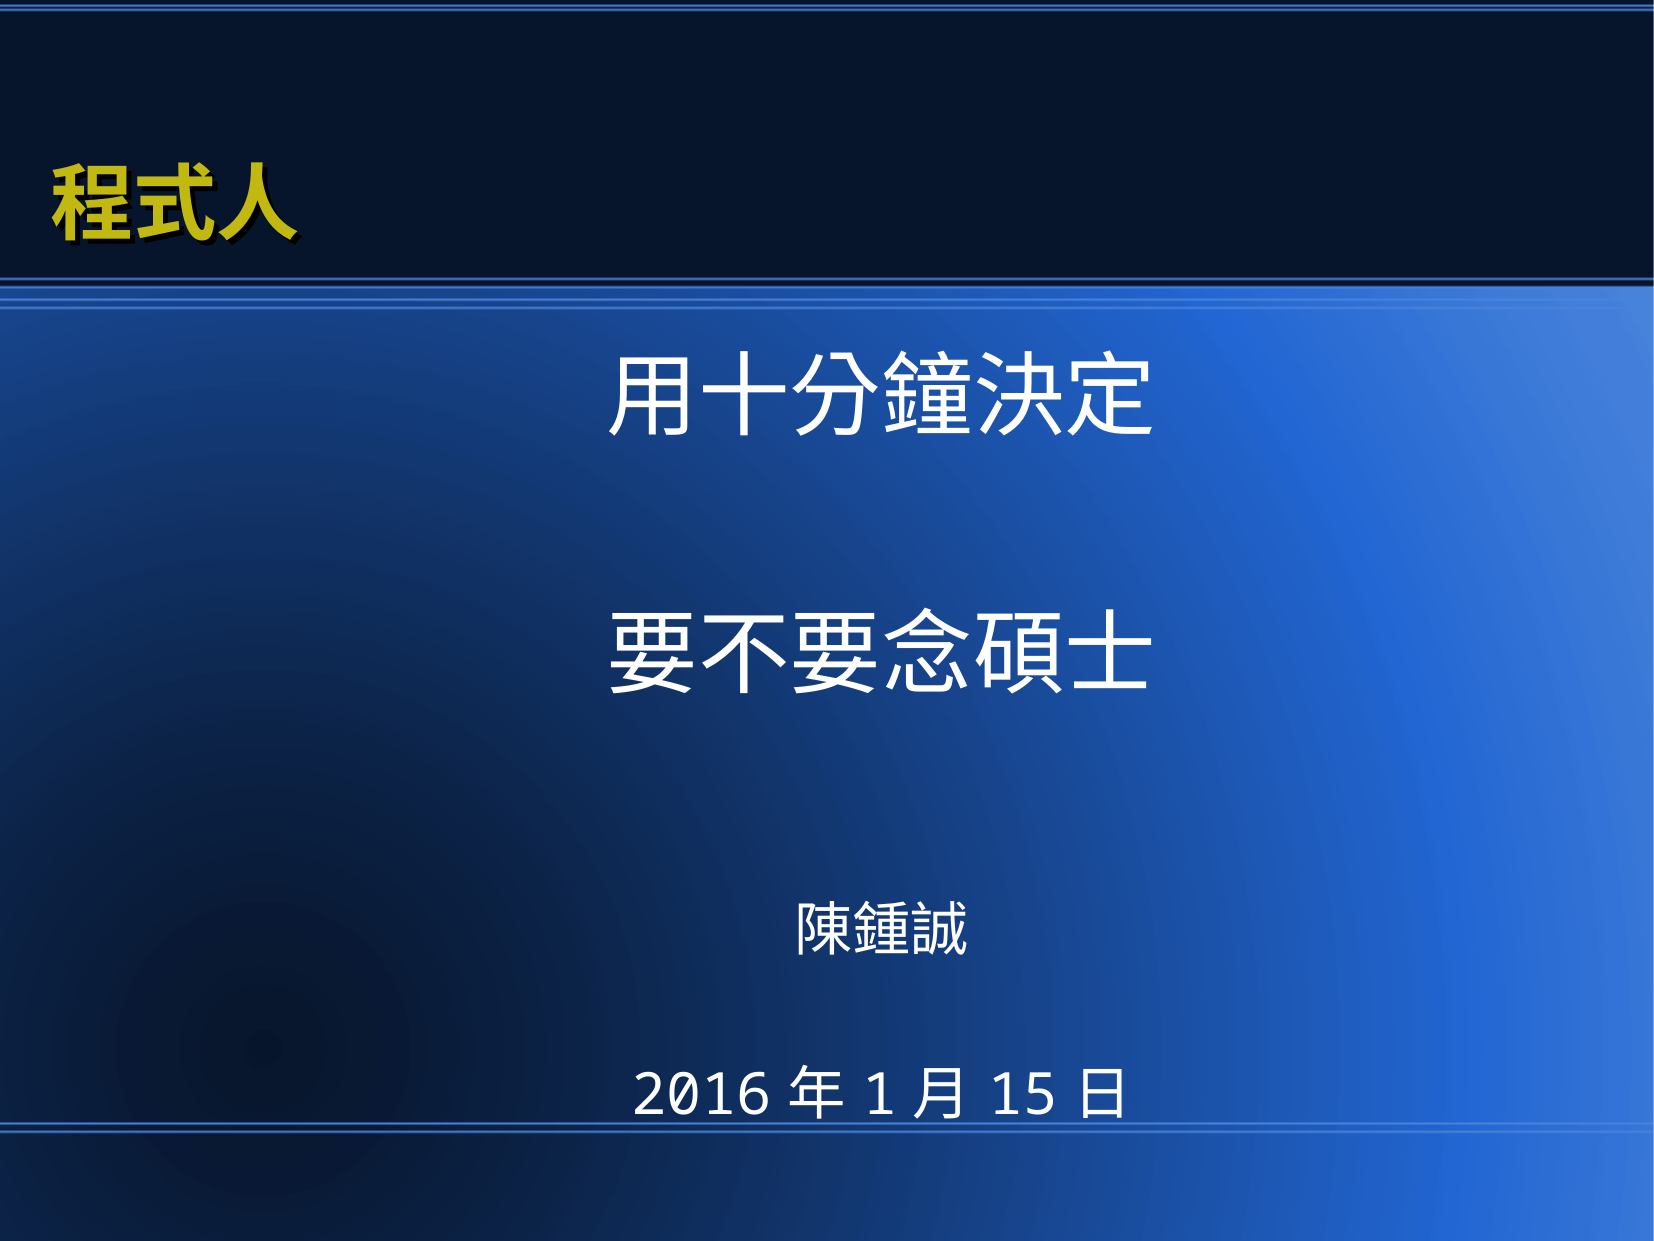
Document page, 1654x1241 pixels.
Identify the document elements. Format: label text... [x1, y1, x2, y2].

subtitle 用十分鐘決定 要不要念碩士 陳鍾誠 2016年1月15日 [137, 342, 1626, 1110]
picture [0, 0, 1654, 1241]
text_box 程式人 [35, 129, 378, 325]
